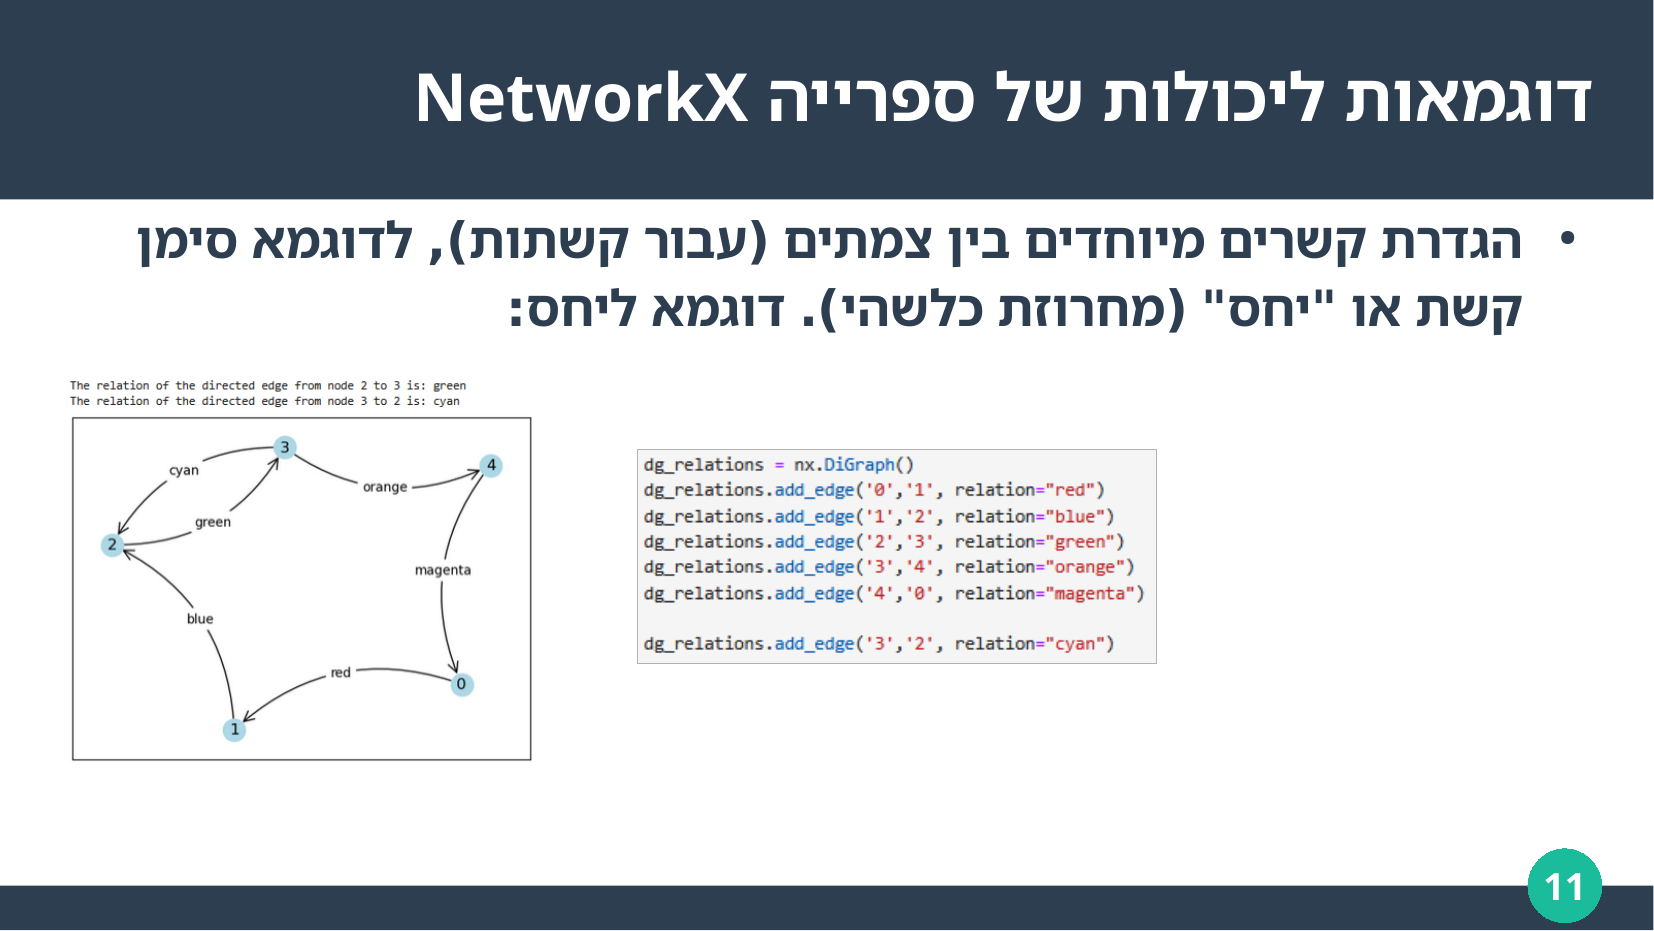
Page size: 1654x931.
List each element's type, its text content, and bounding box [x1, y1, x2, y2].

title דוגמאות ליכולות של ספרייה NetworkX [58, 36, 1595, 155]
list הגדרת קשרים מיוחדים בין צמתים (עבור קשתות), לדוגמא סימן קשת או "יחס" (מחרוזת כלשהי). דוגמא ליחס: [58, 204, 1595, 825]
picture [58, 374, 585, 778]
picture [637, 449, 1157, 664]
